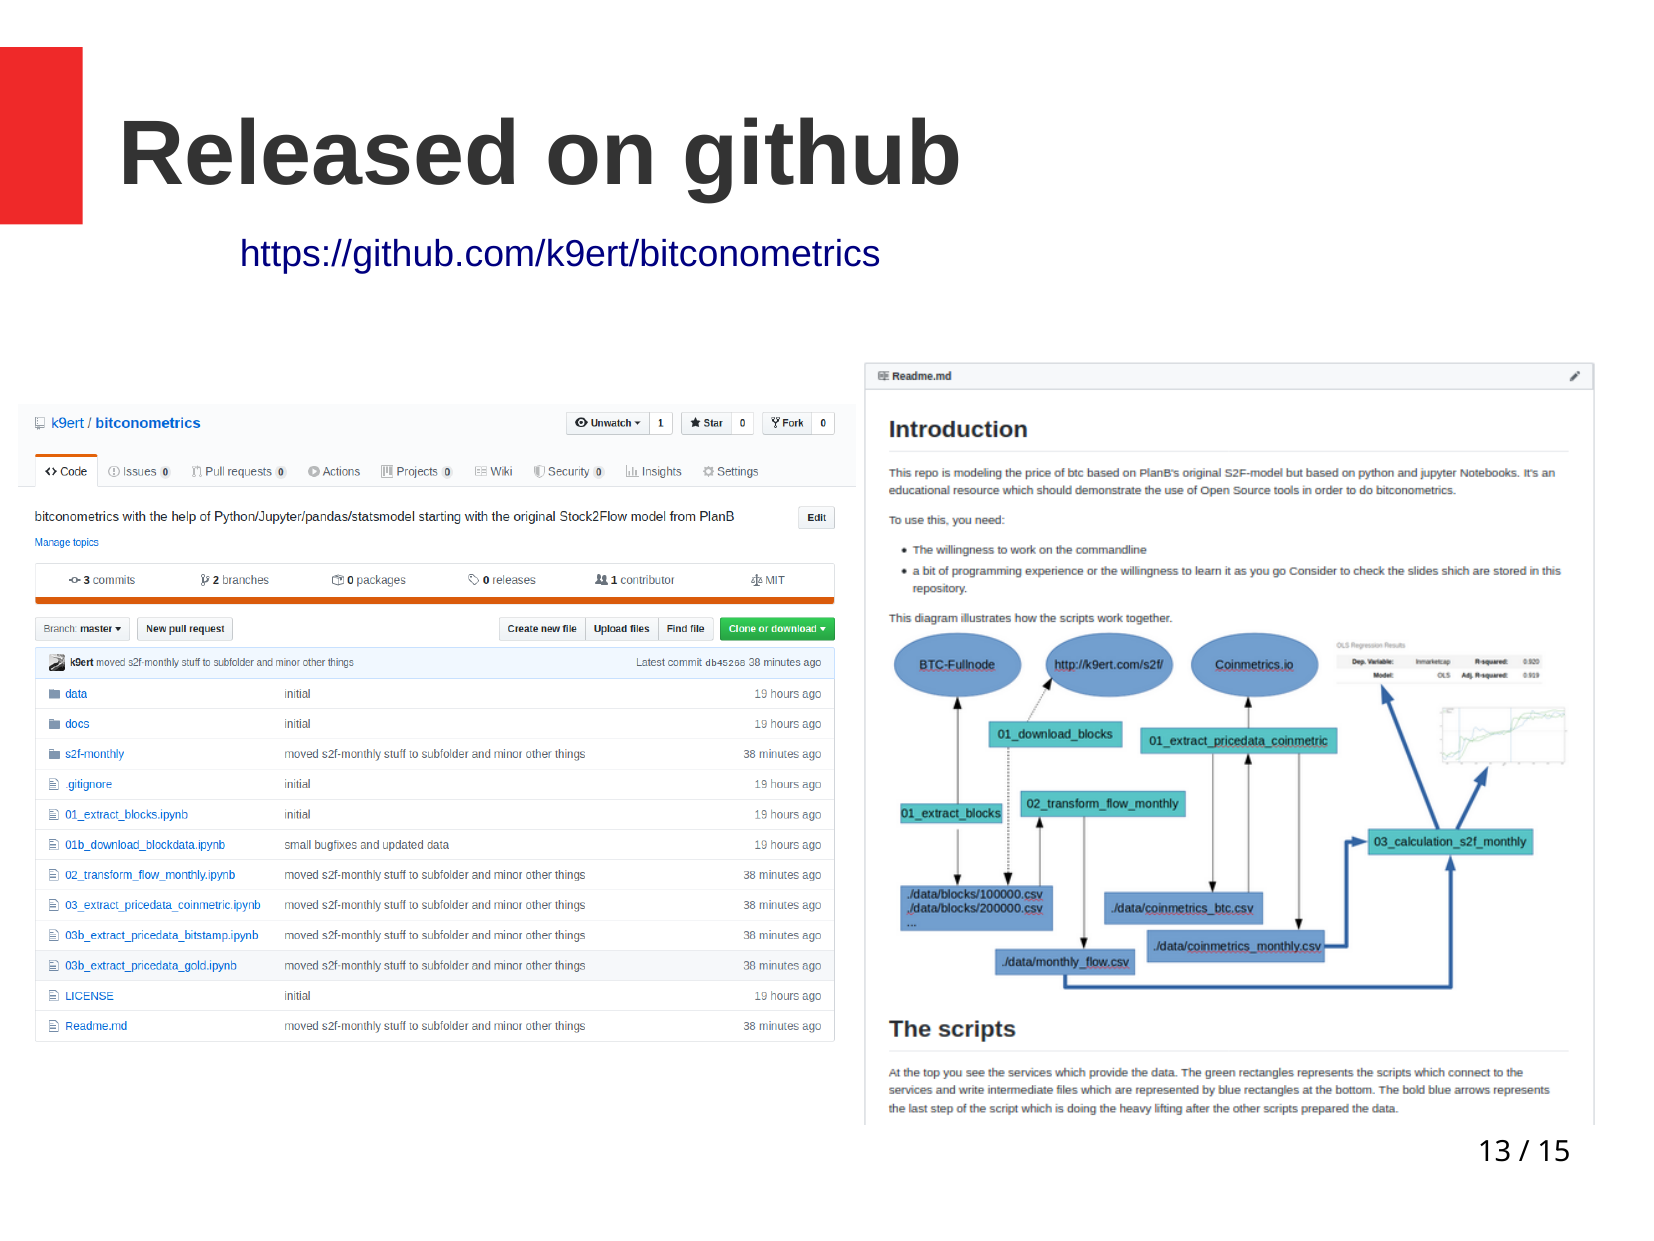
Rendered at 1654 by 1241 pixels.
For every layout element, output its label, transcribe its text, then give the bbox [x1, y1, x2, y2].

title Released on github [118, 49, 1571, 257]
text_box https://github.com/k9ert/bitconometrics [225, 225, 1216, 282]
picture [18, 354, 1606, 1126]
